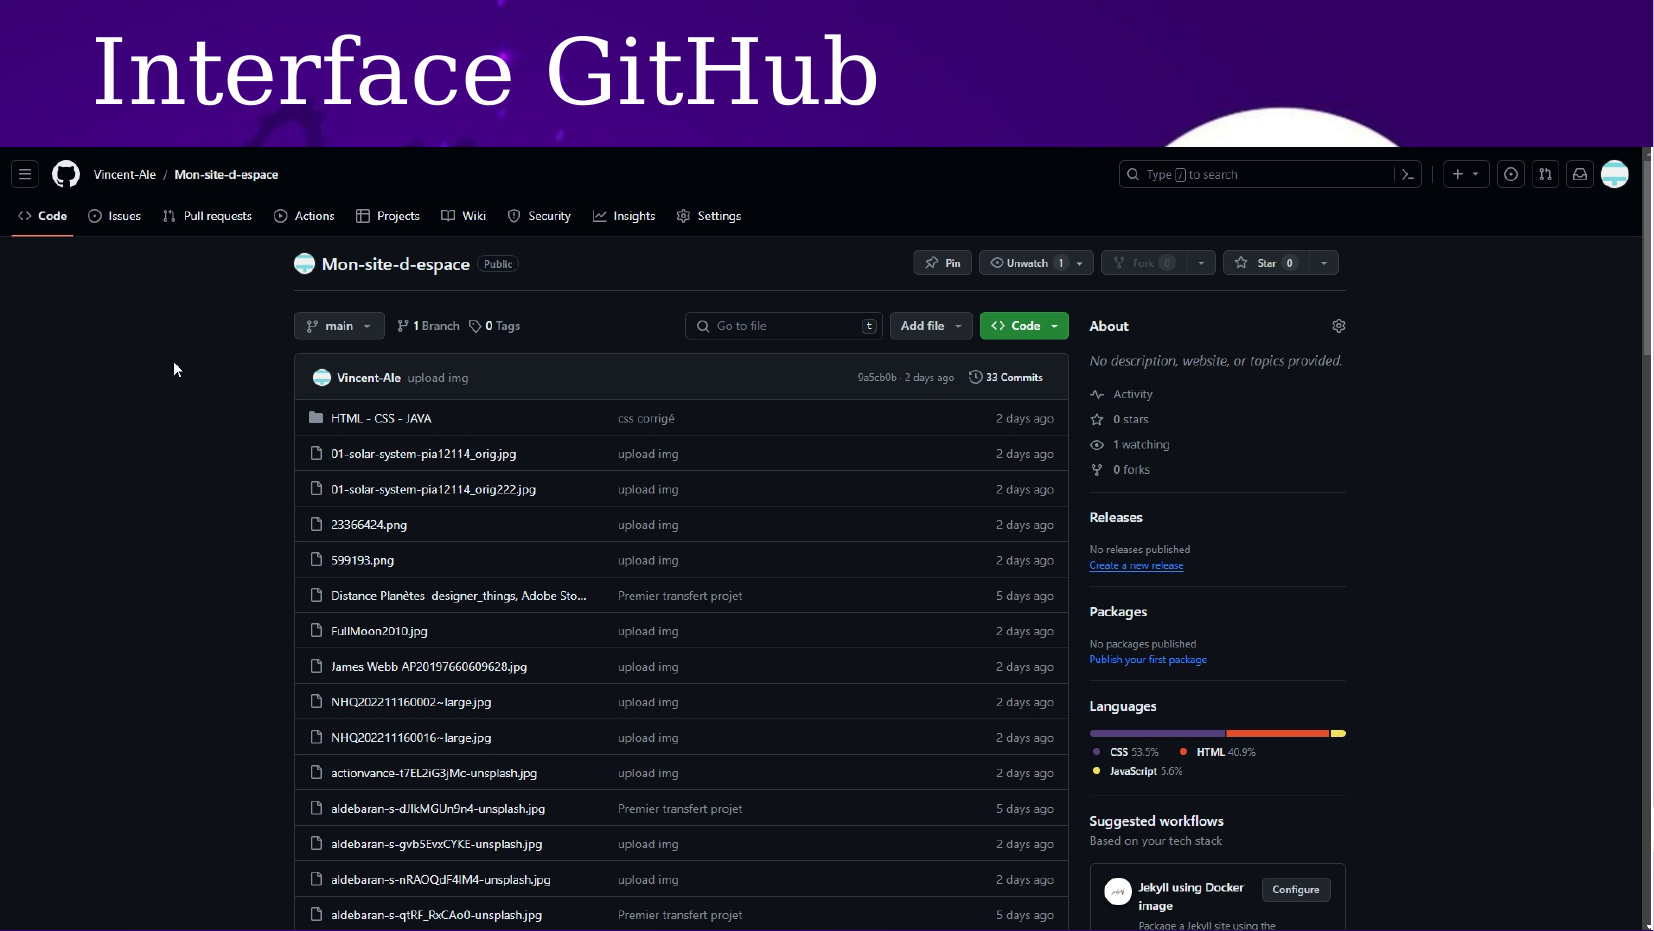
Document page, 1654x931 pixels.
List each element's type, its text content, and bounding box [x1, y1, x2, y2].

picture [0, 0, 1654, 931]
title Interface GitHub [0, 0, 975, 147]
